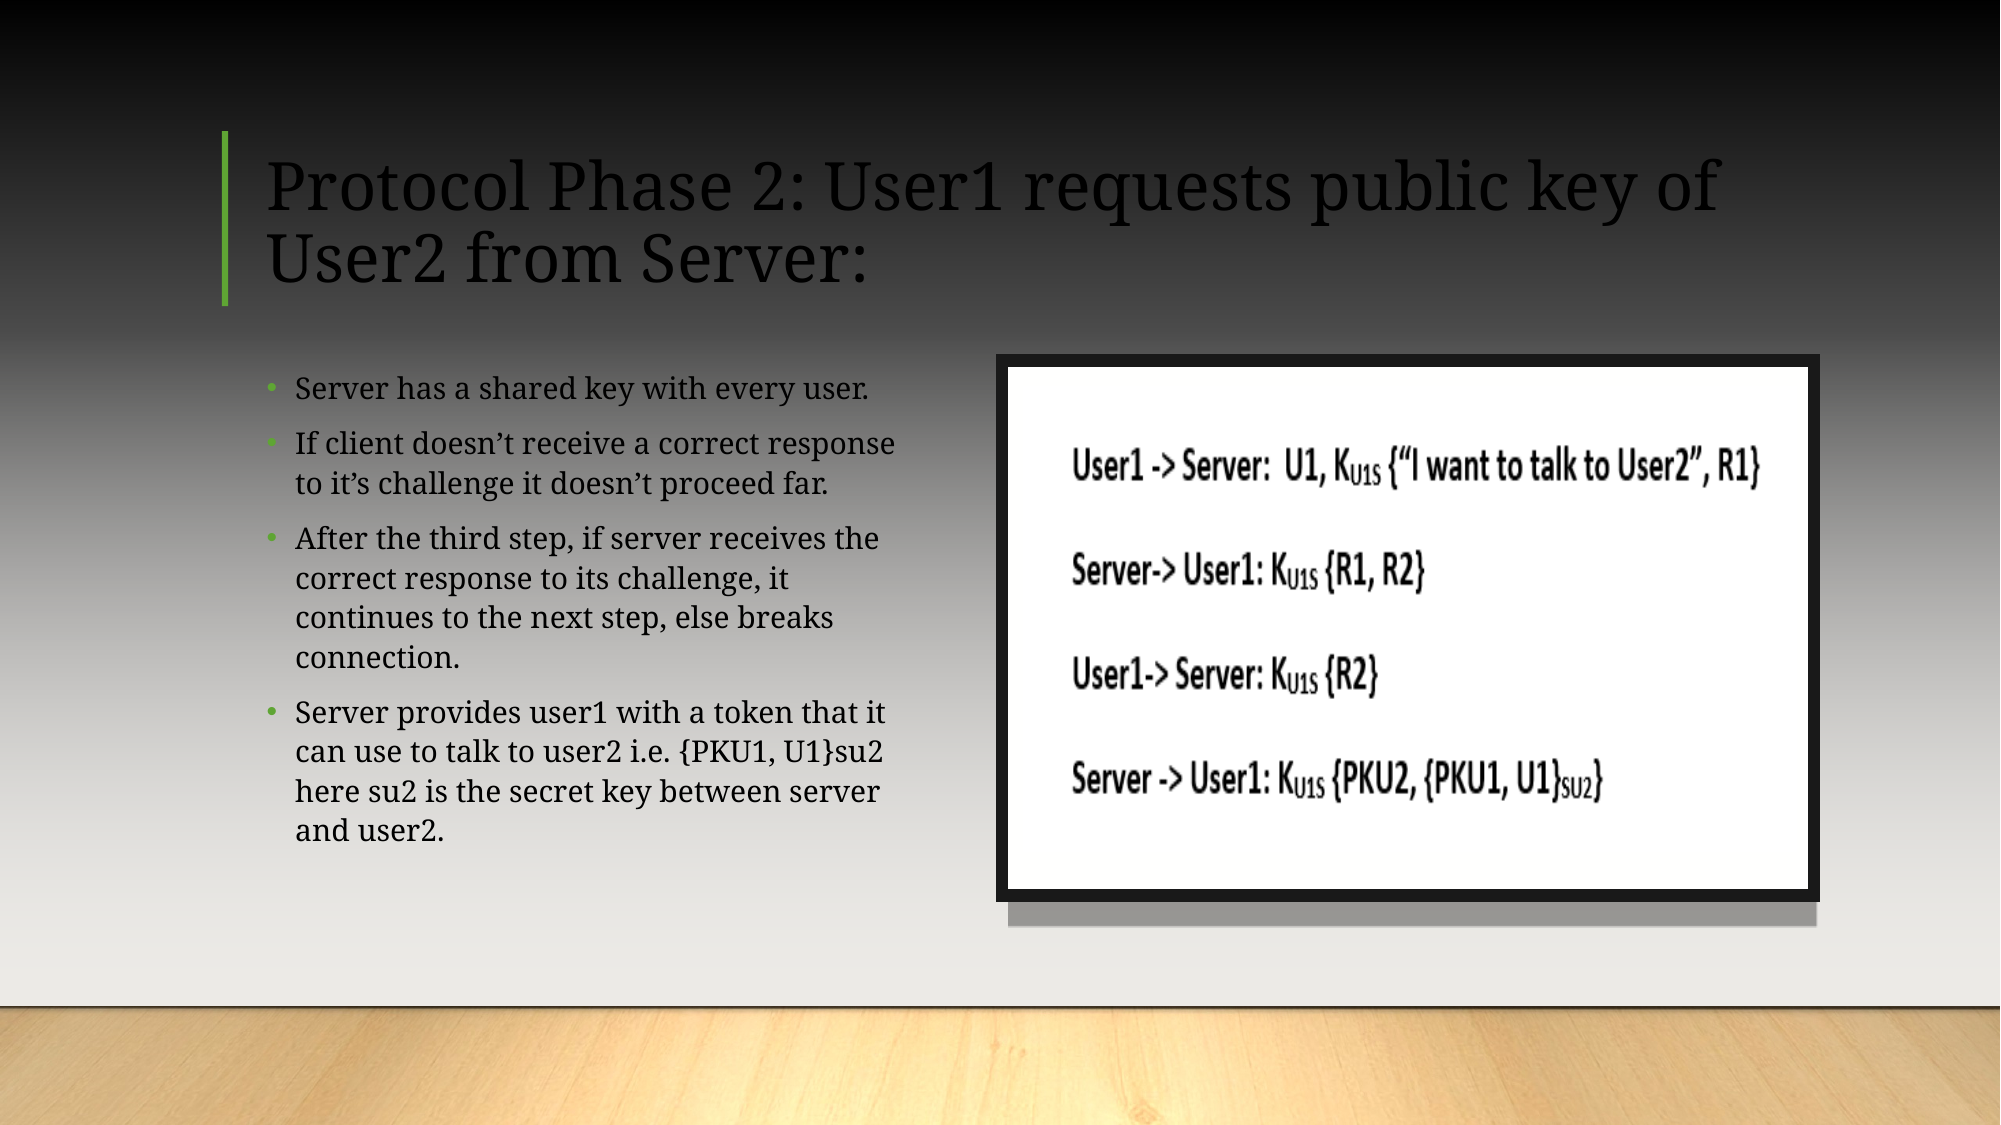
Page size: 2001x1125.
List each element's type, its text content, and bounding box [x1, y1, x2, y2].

title Protocol Phase 2: User1 requests public key of User2 from Server: [251, 131, 1814, 305]
list Server has a shared key with every user. If client doesn’t receive a correct response to it’s challenge it doesn’t proceed far. After the third step, if server receives the correct response to its challenge, it continues to the next step, else breaks connection. Server provides user1 with a token that it can use to talk to user2 i.e. {PKU1, U1}su2 here su2 is the secret key between server and user2. [251, 358, 921, 897]
text_box [1002, 358, 1814, 897]
picture [1023, 386, 1797, 852]
picture [0, 1006, 2000, 1125]
